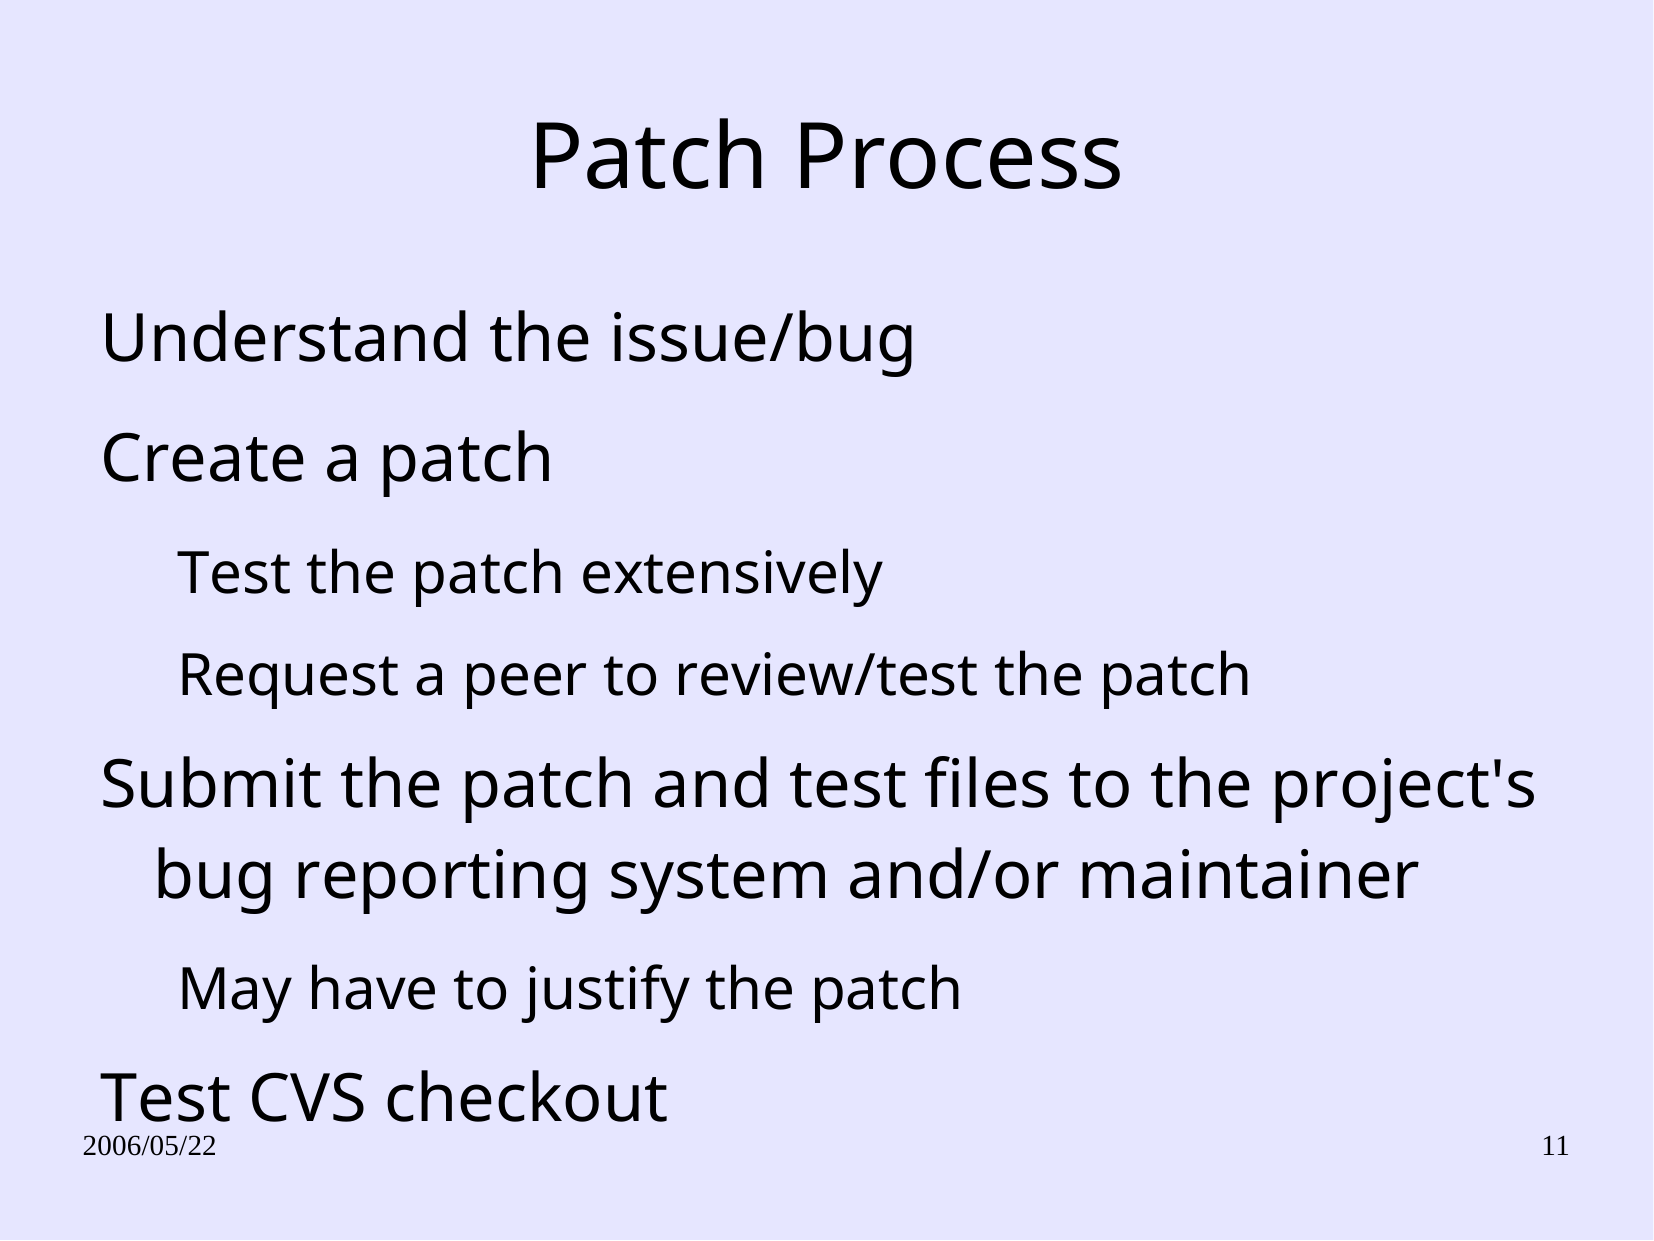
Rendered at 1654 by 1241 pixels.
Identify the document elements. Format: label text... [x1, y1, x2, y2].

list Understand the issue/bug Create a patch Test the patch extensively Request a peer to review/test the patch Submit the patch and test files to the project's bug reporting system and/or maintainer May have to justify the patch Test CVS checkout [82, 290, 1571, 1094]
title Patch Process [82, 56, 1571, 250]
